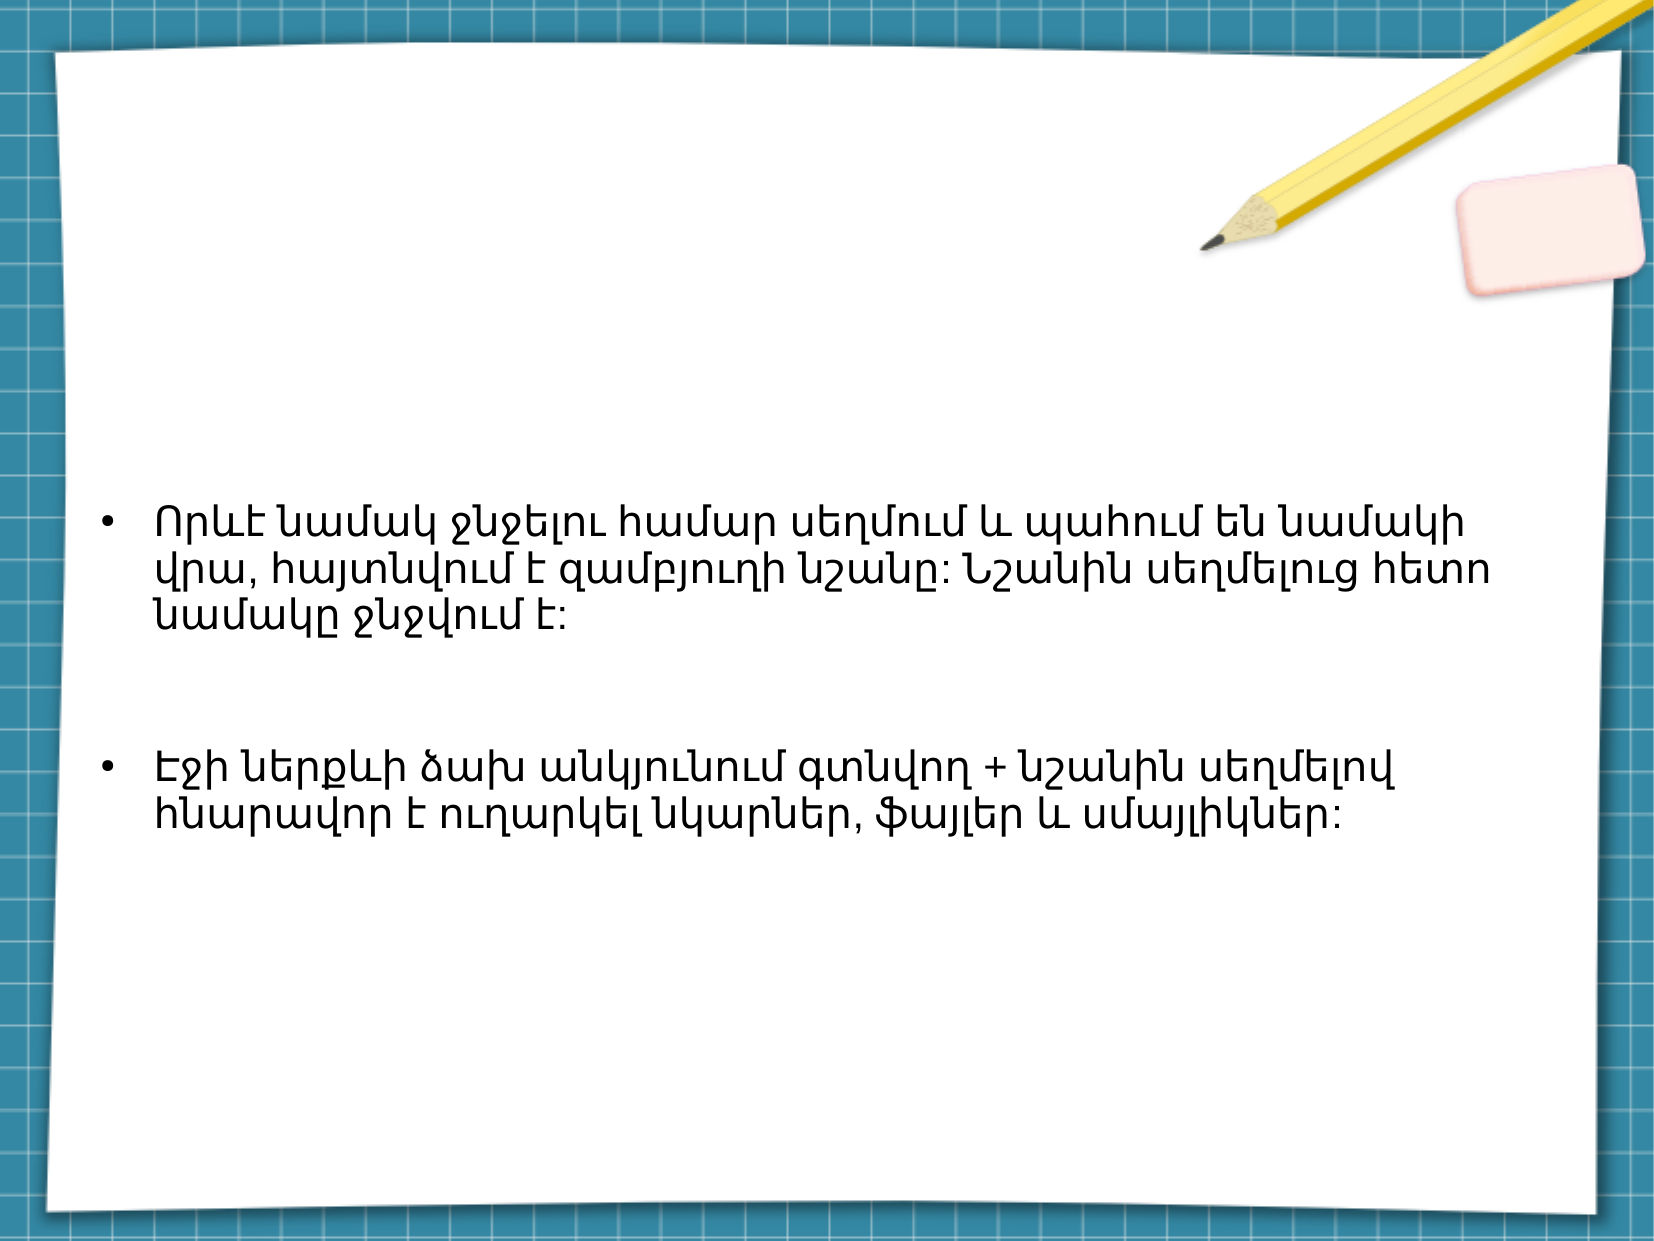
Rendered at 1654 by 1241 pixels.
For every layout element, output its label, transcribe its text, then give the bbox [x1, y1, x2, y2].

list Որևէ նամակ ջնջելու համար սեղմում և պահում են նամակի վրա, հայտնվում է զամբյուղի նշանը: Նշանին սեղմելուց հետո նամակը ջնջվում է: Էջի ներքևի ձախ անկյունում գտնվող + նշանին սեղմելով հնարավոր է ուղարկել նկարներ, ֆայլեր և սմայլիկներ: [82, 195, 1571, 1010]
picture [0, 0, 1654, 1241]
